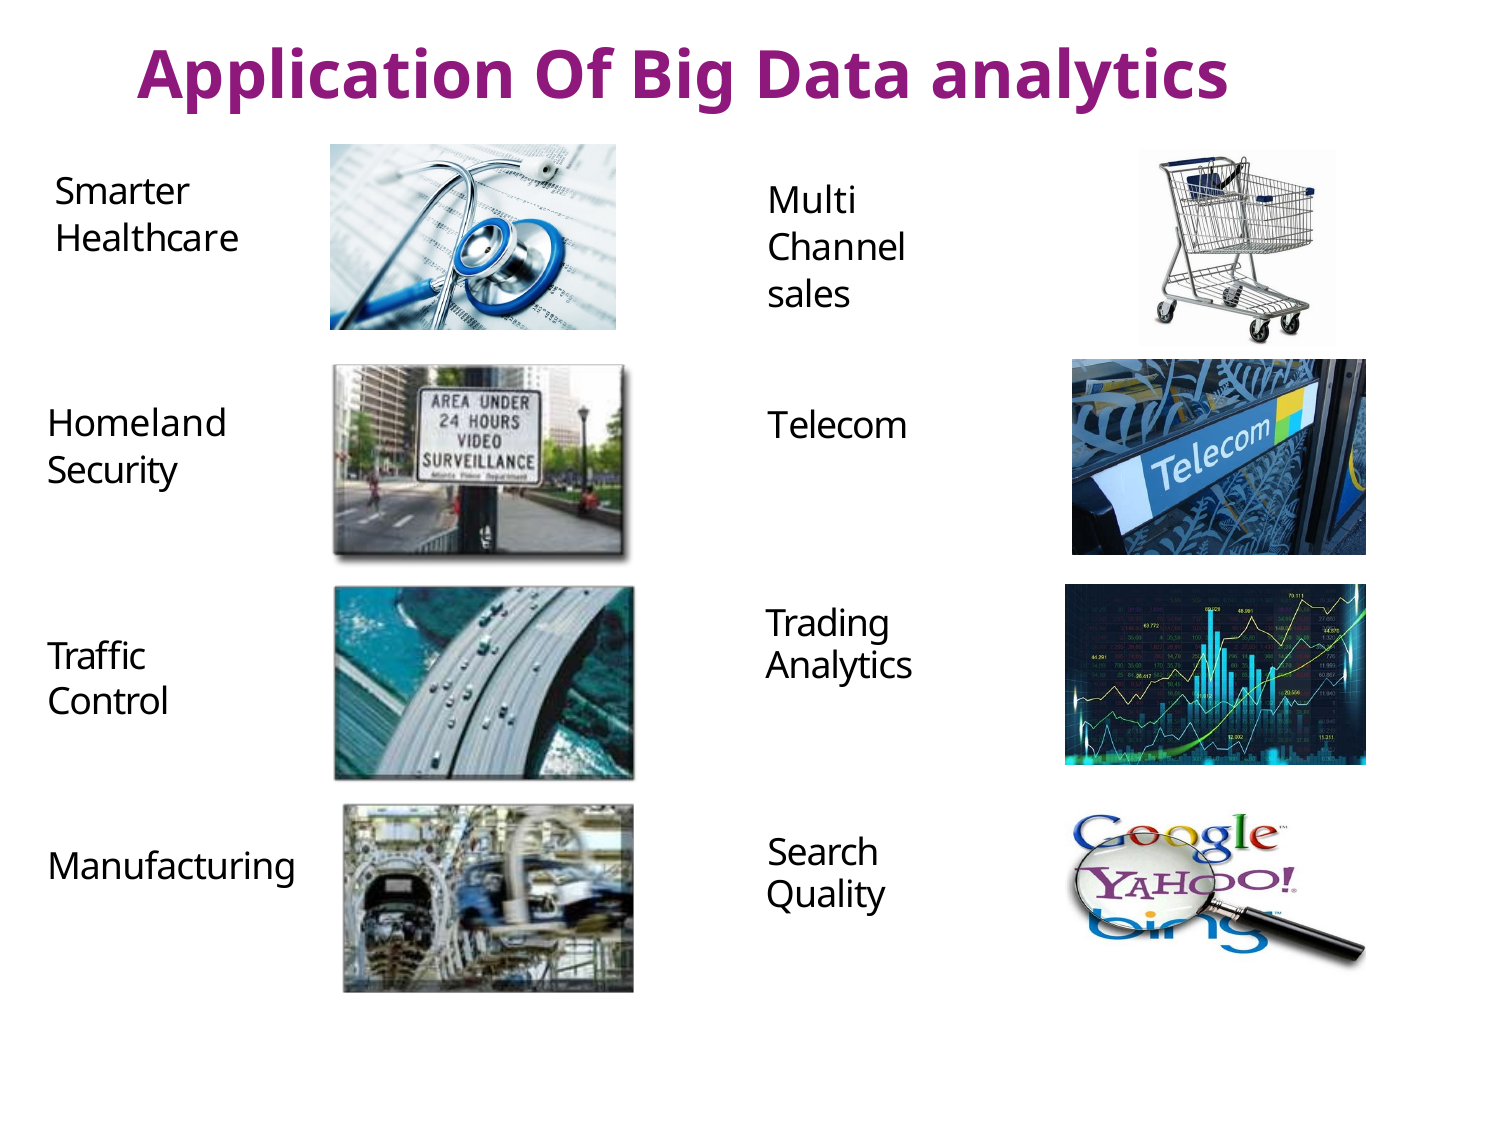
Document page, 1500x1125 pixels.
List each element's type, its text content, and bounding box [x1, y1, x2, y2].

text_box [329, 362, 637, 571]
picture [1072, 359, 1366, 555]
text_box [329, 581, 643, 789]
picture [1065, 809, 1366, 976]
text_box Smarter Healthcare [30, 164, 284, 260]
text_box Homeland Security [44, 396, 286, 492]
picture [330, 144, 616, 330]
title Application Of Big Data analytics [135, 29, 1418, 130]
text_box [340, 801, 637, 996]
picture [1065, 584, 1366, 766]
text_box Telecom [765, 399, 973, 447]
text_box Trading Analytics [764, 600, 1015, 686]
text_box Search Quality [763, 829, 961, 916]
text_box Multi Channel sales [765, 173, 976, 316]
picture [1139, 149, 1336, 346]
text_box Manufacturing [45, 840, 316, 888]
text_box Traffic Control [45, 630, 278, 723]
